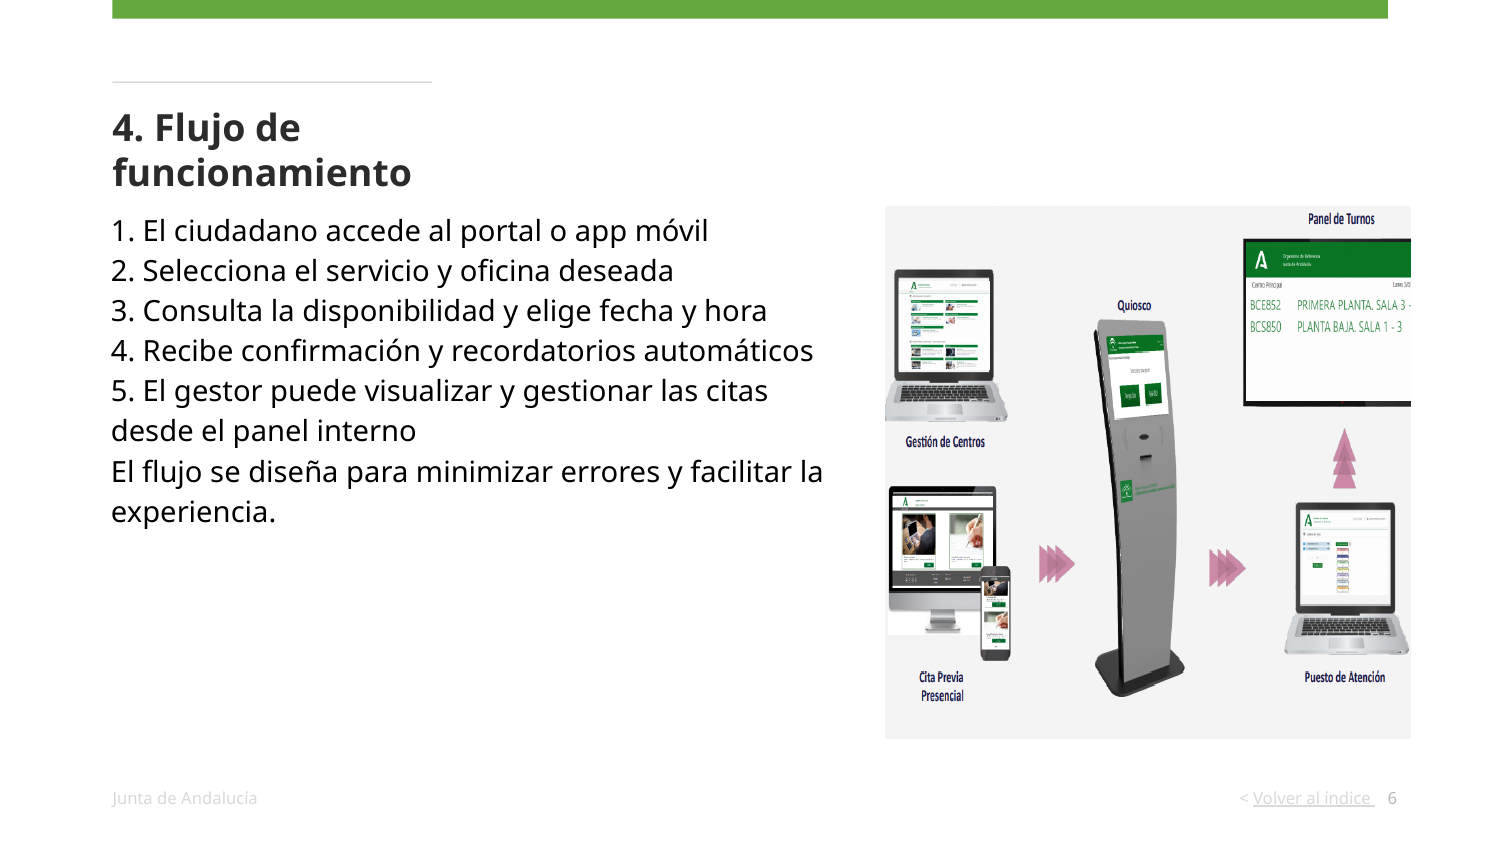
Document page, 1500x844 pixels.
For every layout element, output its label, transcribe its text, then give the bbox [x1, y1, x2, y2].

picture [885, 206, 1411, 739]
text_box < Volver al índice [989, 787, 1376, 821]
text_box 4. Flujo de funcionamiento [112, 104, 597, 206]
text_box 1. El ciudadano accede al portal o app móvil 2. Selecciona el servicio y oficina deseada 3. Consulta la disponibilidad y elige fecha y hora 4. Recibe confirmación y recordatorios automáticos 5. El gestor puede visualizar y gestionar las citas desde el panel interno El flujo se diseña para minimizar errores y facilitar la experiencia. [110, 206, 856, 731]
slide_number <número> [1387, 787, 1478, 844]
text_box [112, 0, 1388, 19]
